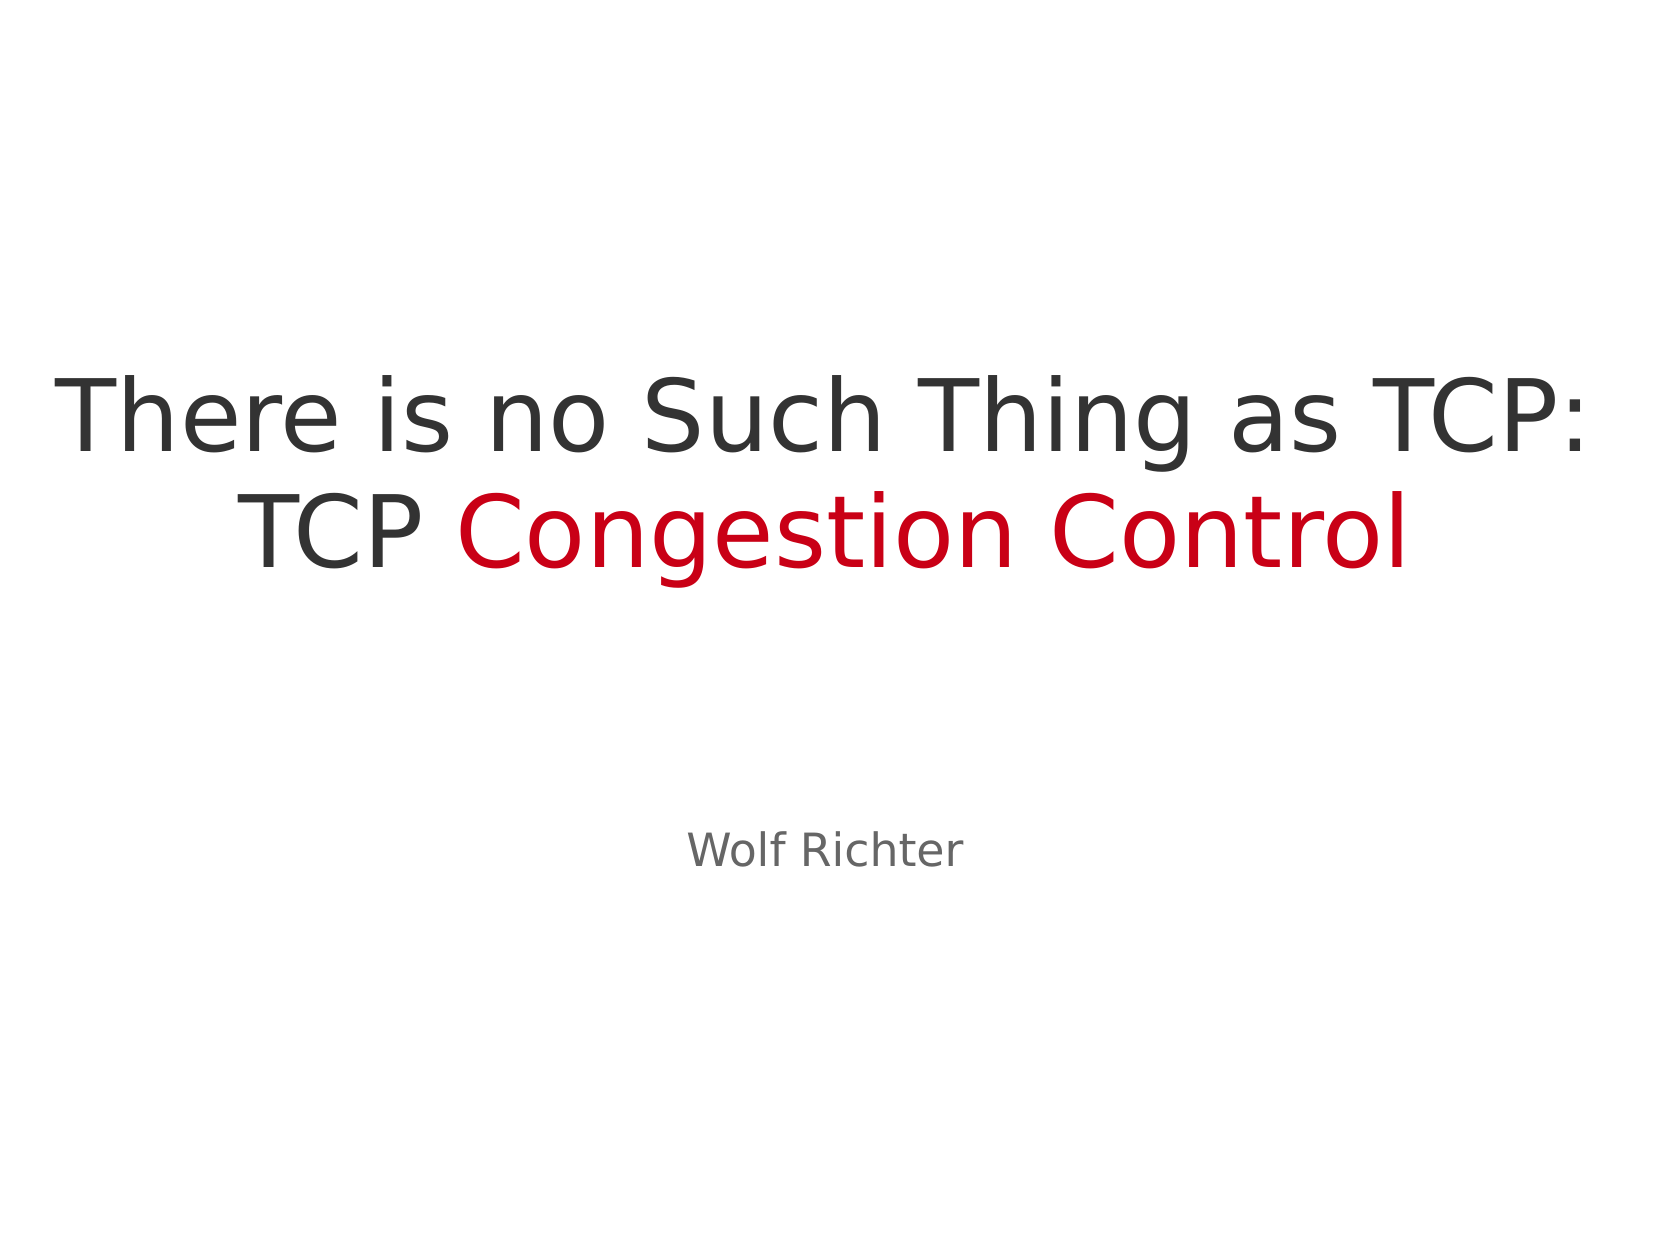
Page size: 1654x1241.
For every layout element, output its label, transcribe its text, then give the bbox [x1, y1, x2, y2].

subtitle There is no Such Thing as TCP: TCP Congestion Control Wolf Richter [37, 56, 1613, 1102]
